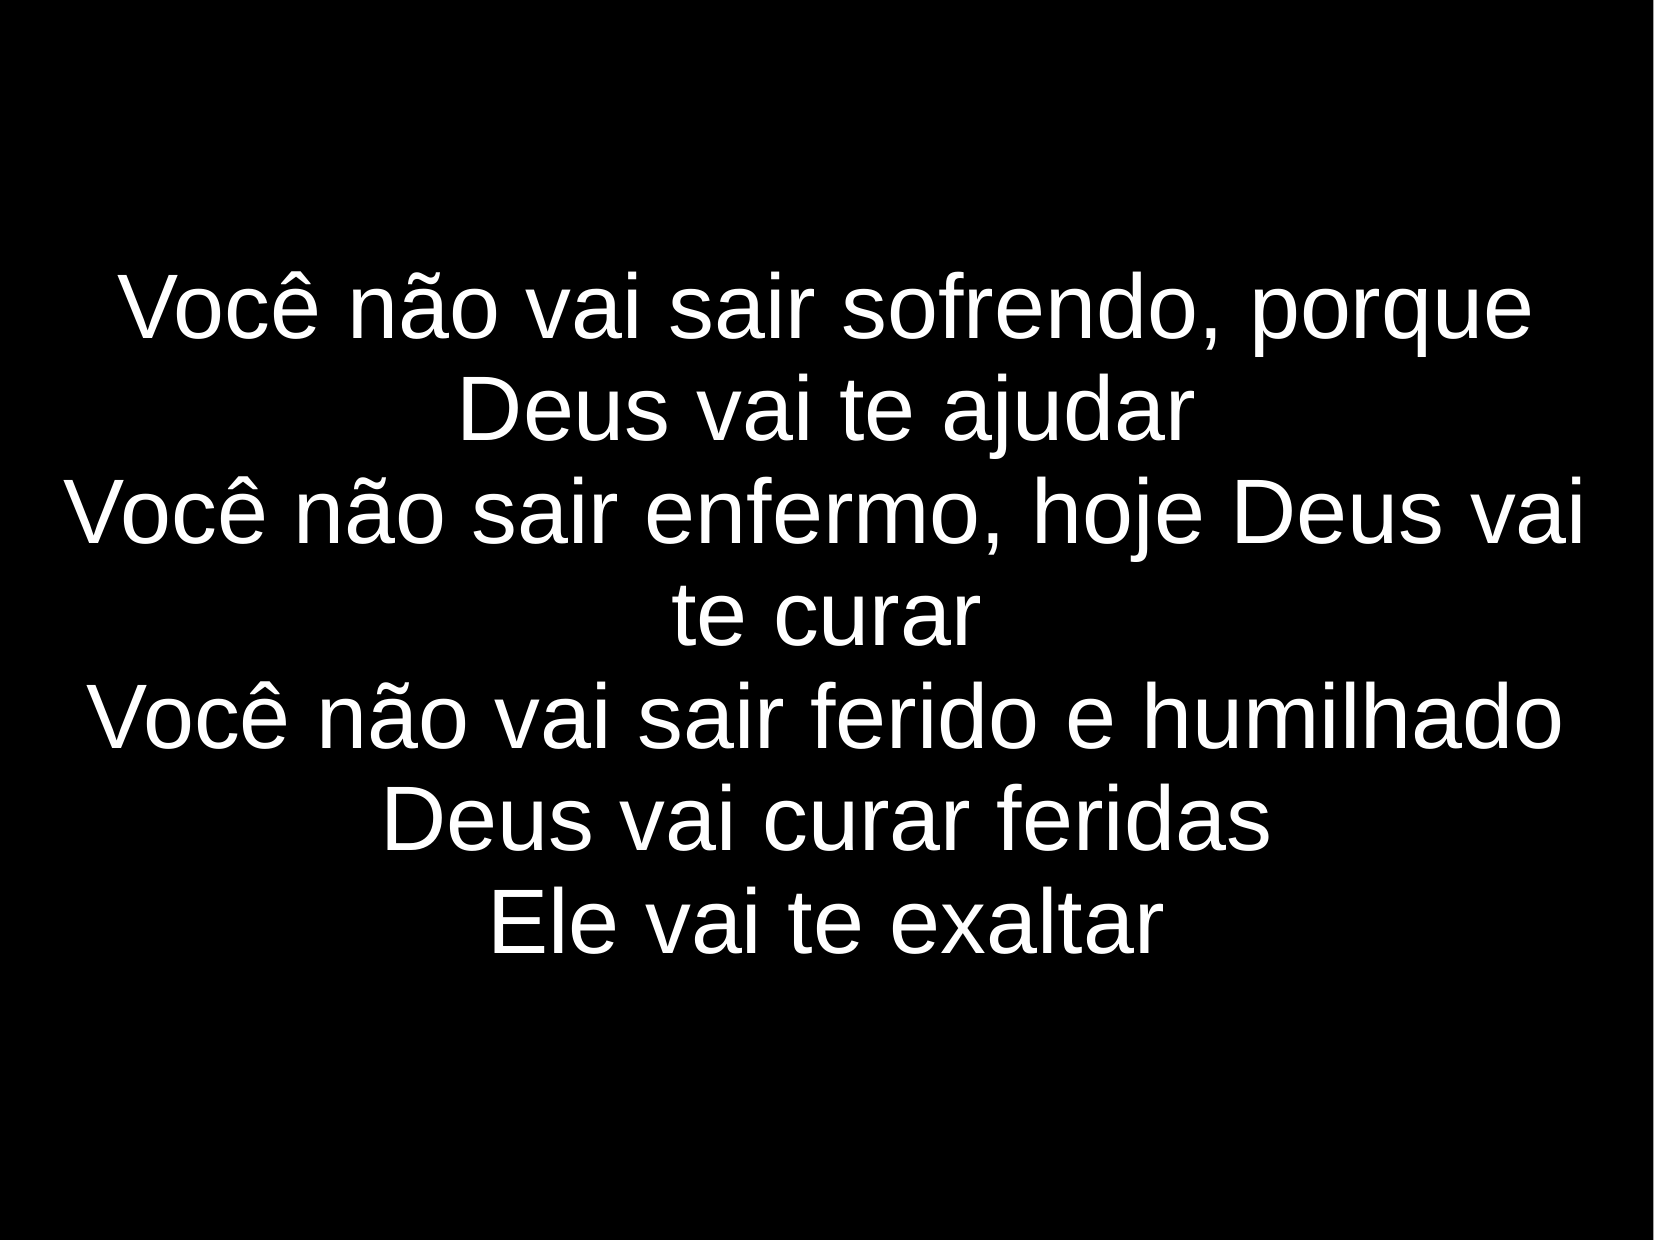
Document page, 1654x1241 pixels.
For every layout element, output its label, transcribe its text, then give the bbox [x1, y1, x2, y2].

subtitle Você não vai sair sofrendo, porque Deus vai te ajudar Você não sair enfermo, hoje Deus vai te curar Você não vai sair ferido e humilhado Deus vai curar feridas Ele vai te exaltar [47, 35, 1607, 1193]
